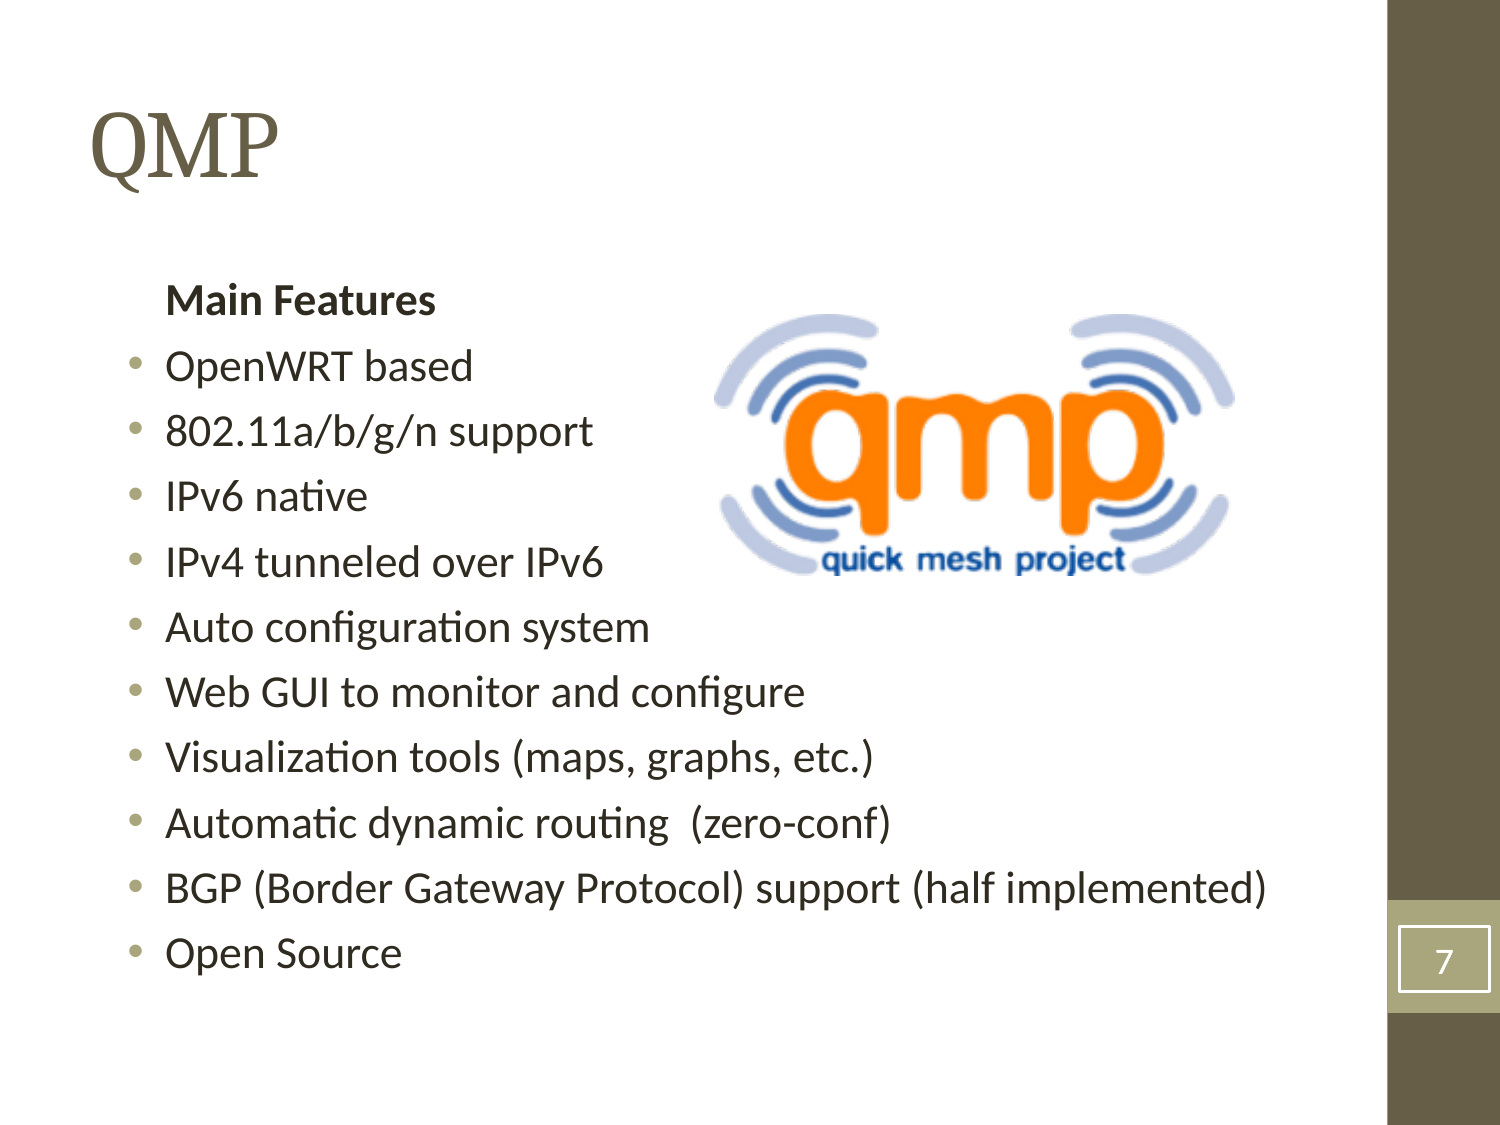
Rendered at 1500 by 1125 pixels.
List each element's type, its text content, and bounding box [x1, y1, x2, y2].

picture [714, 314, 1235, 576]
text_box <número> [1399, 926, 1490, 992]
title QMP [75, 45, 1326, 233]
list Main Features OpenWRT based 802.11a/b/g/n support IPv6 native IPv4 tunneled over IPv6 Auto configuration system Web GUI to monitor and configure Visualization tools (maps, graphs, etc.) Automatic dynamic routing (zero-conf) BGP (Border Gateway Protocol) support (half implemented) Open Source [75, 262, 1326, 1051]
